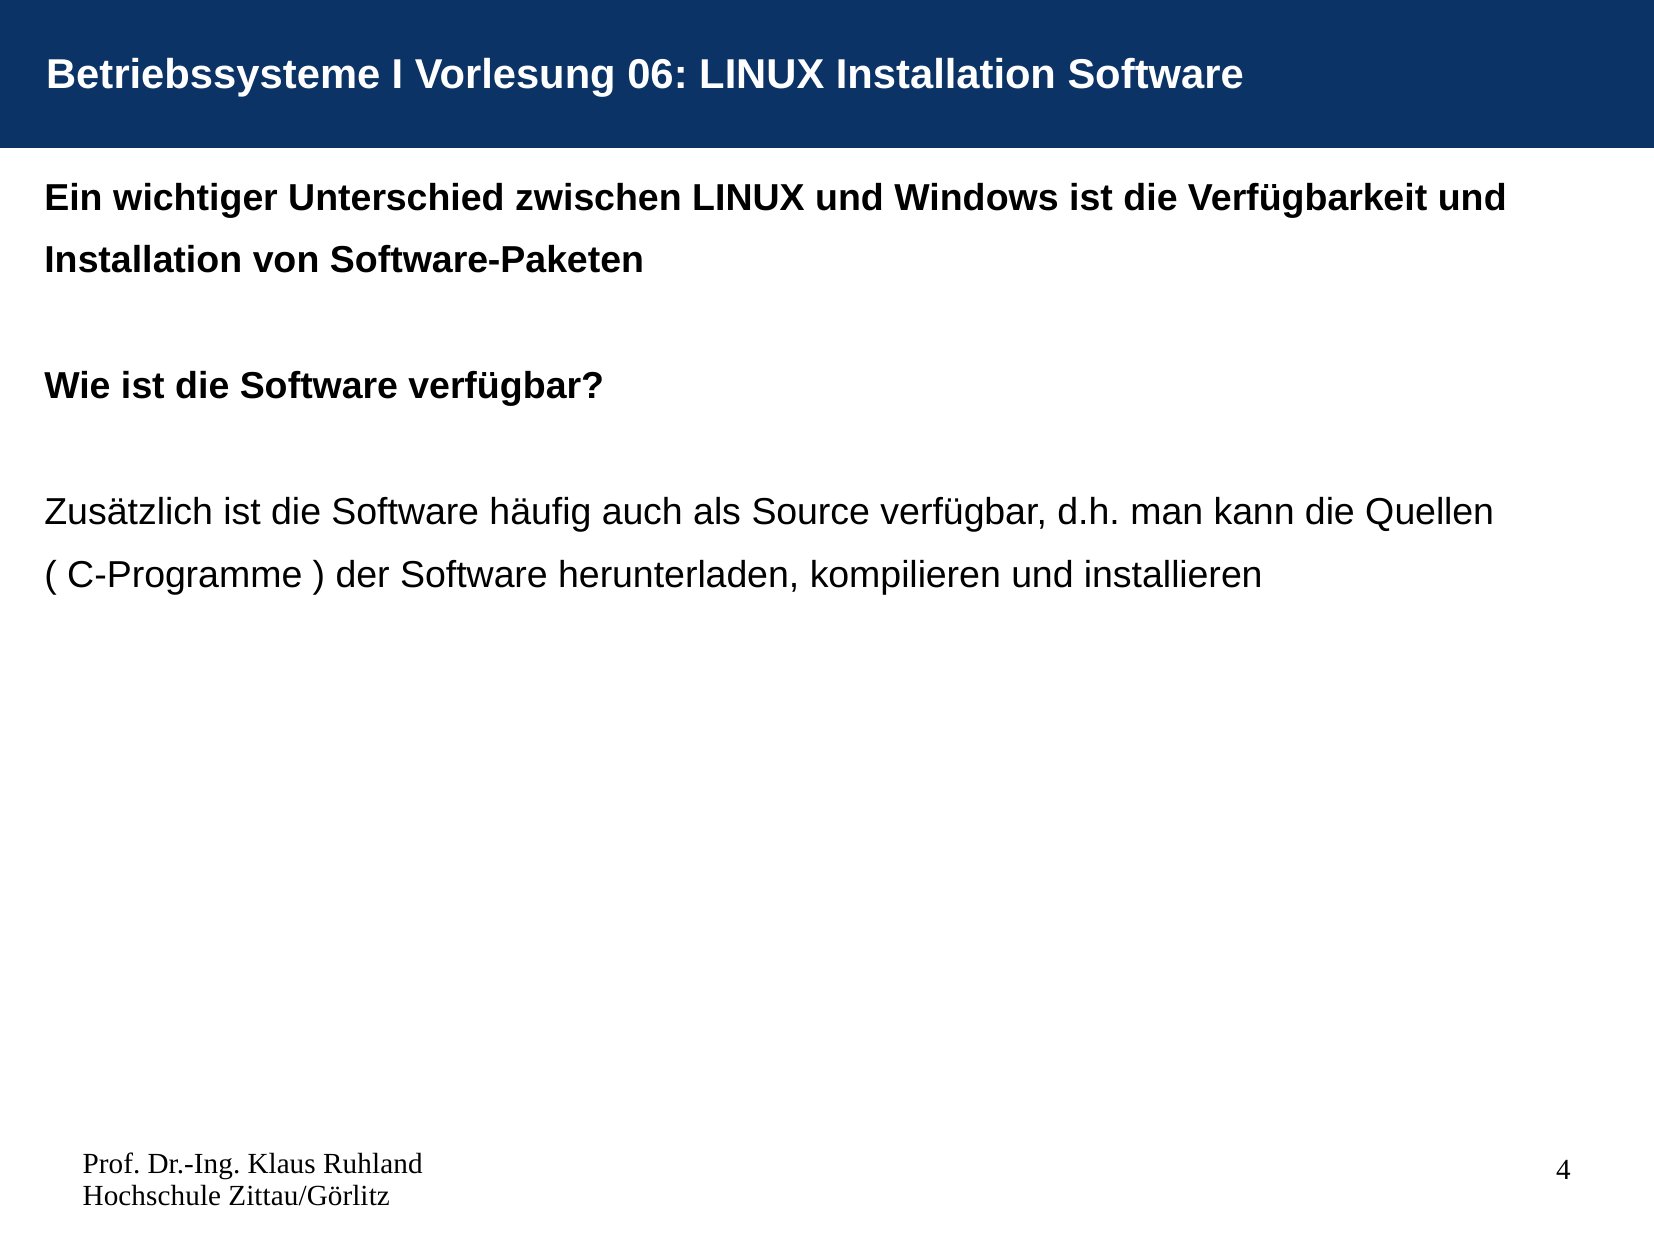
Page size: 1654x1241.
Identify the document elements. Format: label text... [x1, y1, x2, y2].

text_box Ein wichtiger Unterschied zwischen LINUX und Windows ist die Verfügbarkeit und Installation von Software-Paketen Wie ist die Software verfügbar? Zusätzlich ist die Software häufig auch als Source verfügbar, d.h. man kann die Quellen ( C-Programme ) der Software herunterladen, kompilieren und installieren [29, 147, 1565, 1121]
